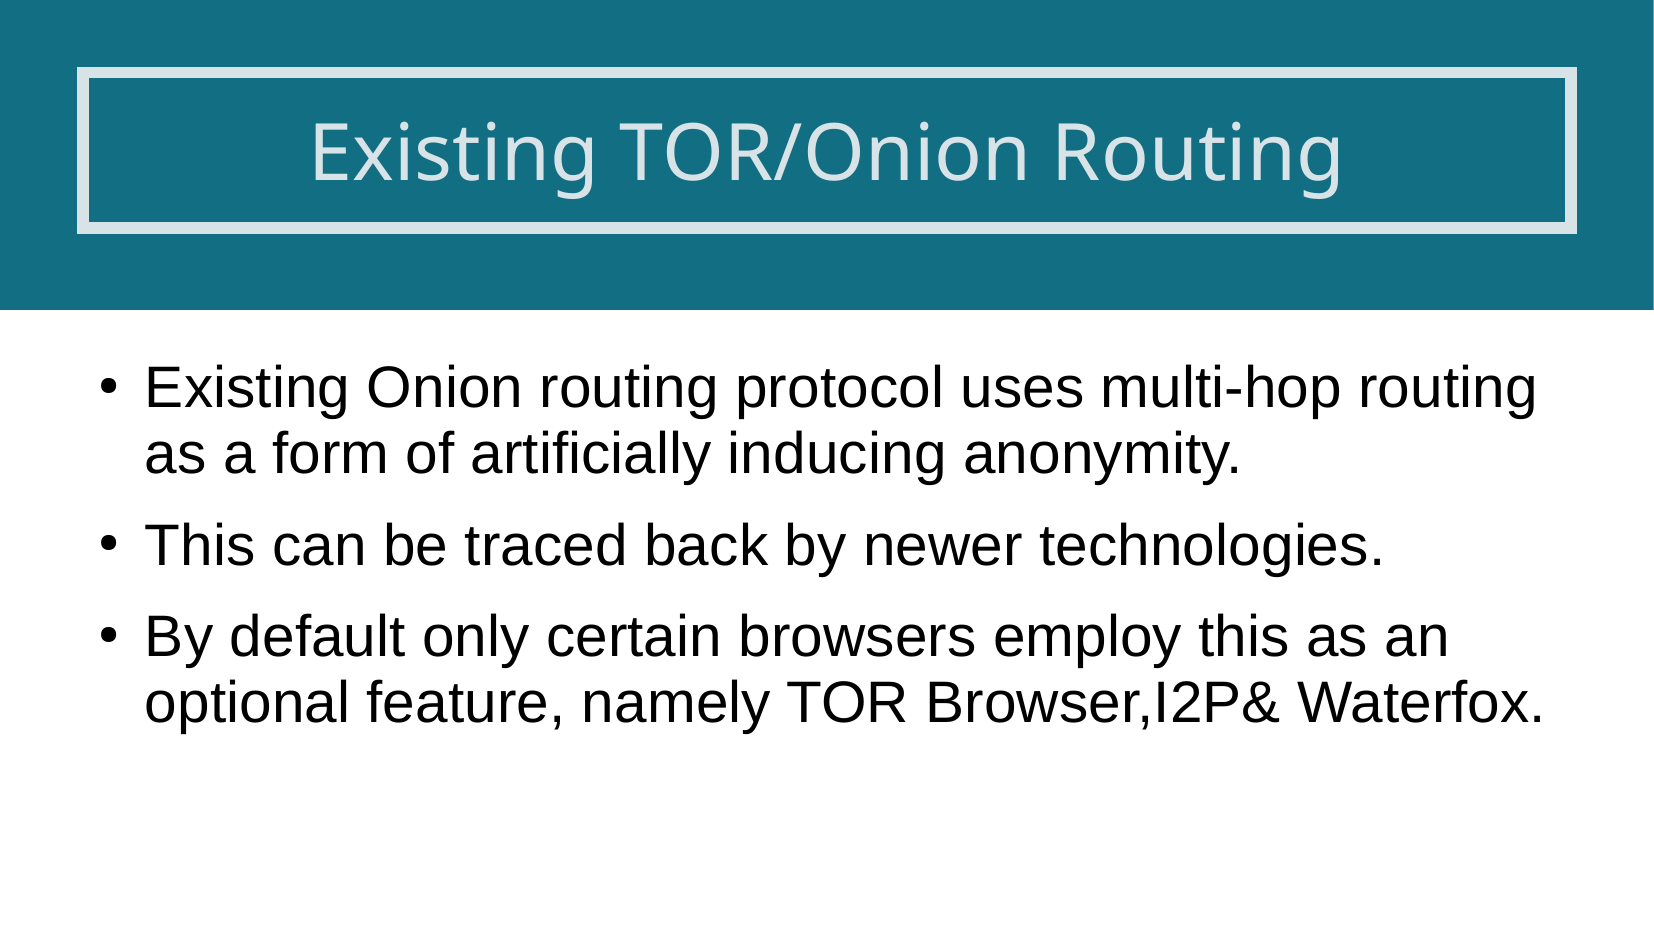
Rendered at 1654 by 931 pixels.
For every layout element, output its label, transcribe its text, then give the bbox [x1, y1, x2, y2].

list Existing Onion routing protocol uses multi-hop routing as a form of artificially inducing anonymity. This can be traced back by newer technologies. By default only certain browsers employ this as an optional feature, namely TOR Browser,I2P& Waterfox. [82, 354, 1571, 758]
title Existing TOR/Onion Routing [82, 72, 1571, 228]
picture [0, 0, 1654, 931]
